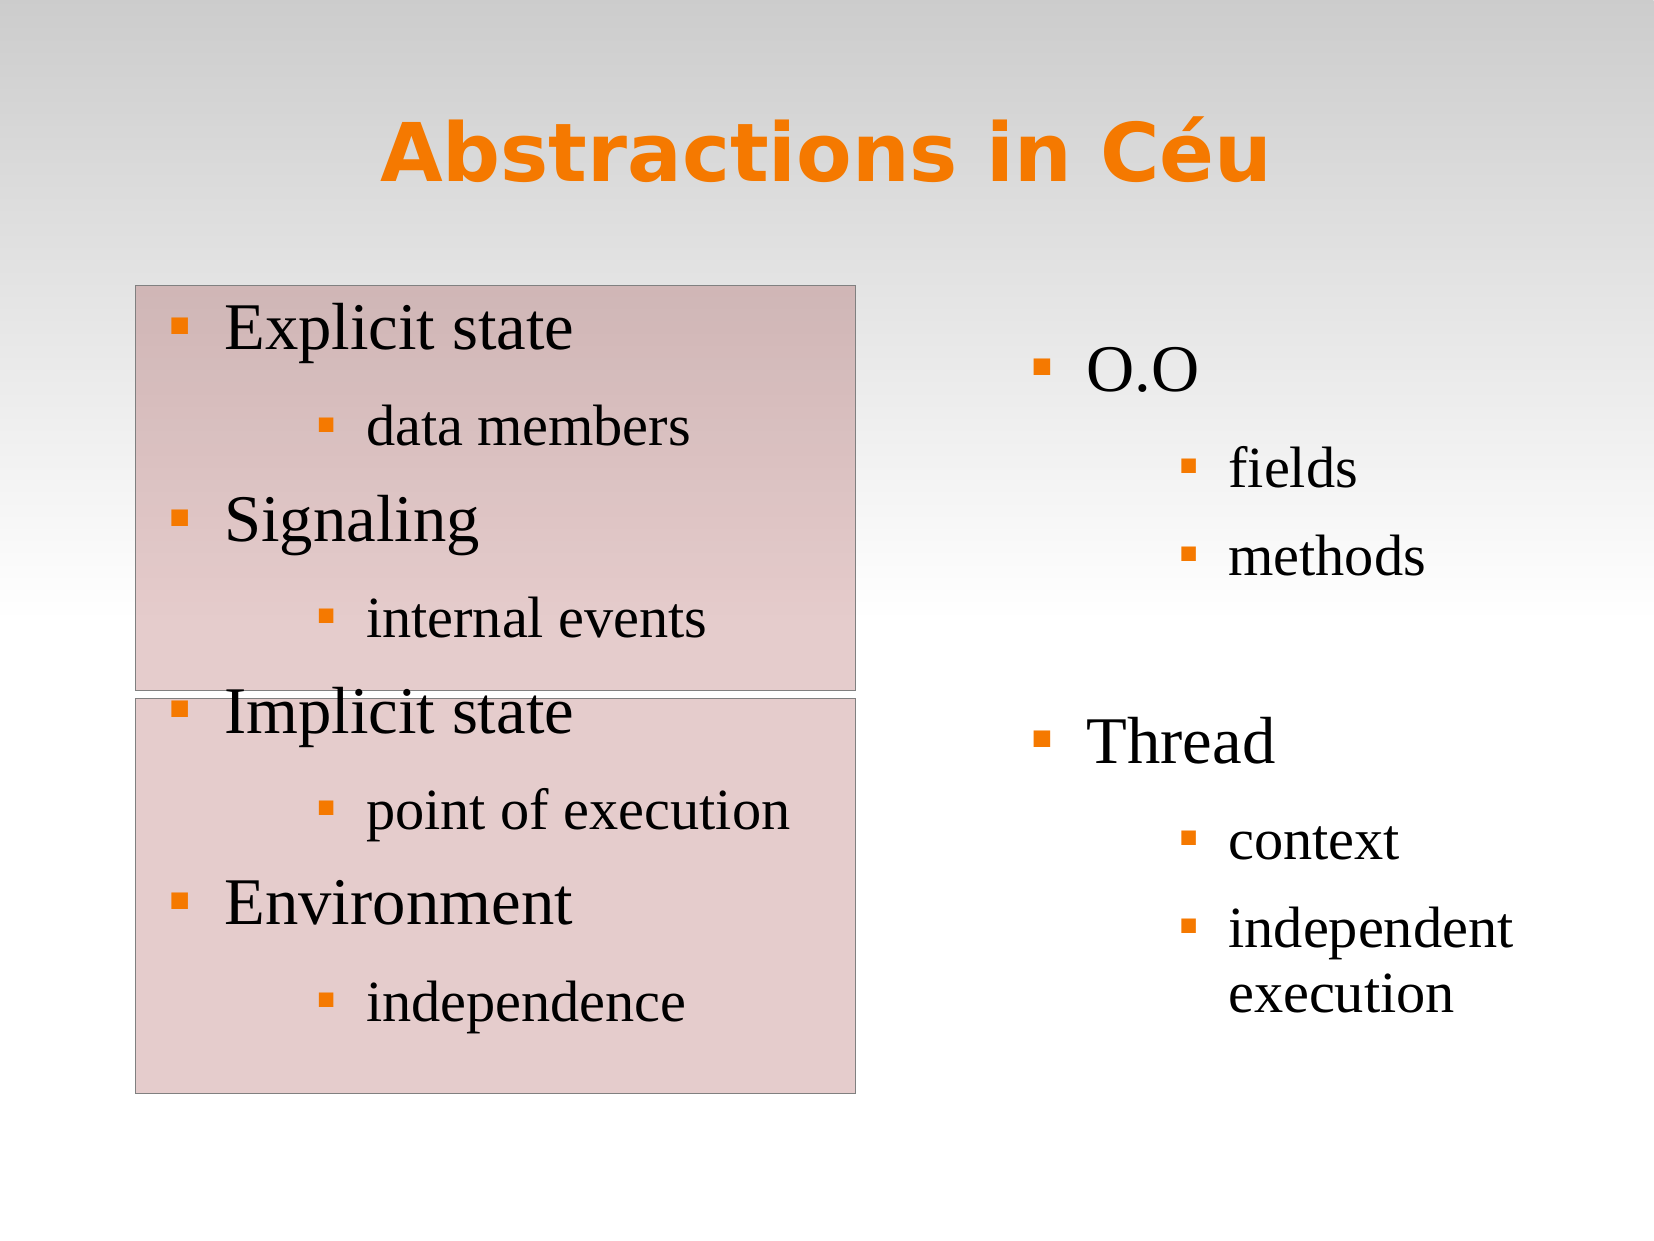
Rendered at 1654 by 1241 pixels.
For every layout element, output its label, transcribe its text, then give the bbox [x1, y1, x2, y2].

list Thread context independent execution [945, 703, 1591, 1050]
text_box [135, 285, 856, 290]
list Explicit state data members Signaling internal events Implicit state point of execution Environment independence [82, 290, 1571, 1094]
list O.O fields methods [945, 331, 1516, 627]
title Abstractions in Céu [82, 49, 1571, 257]
